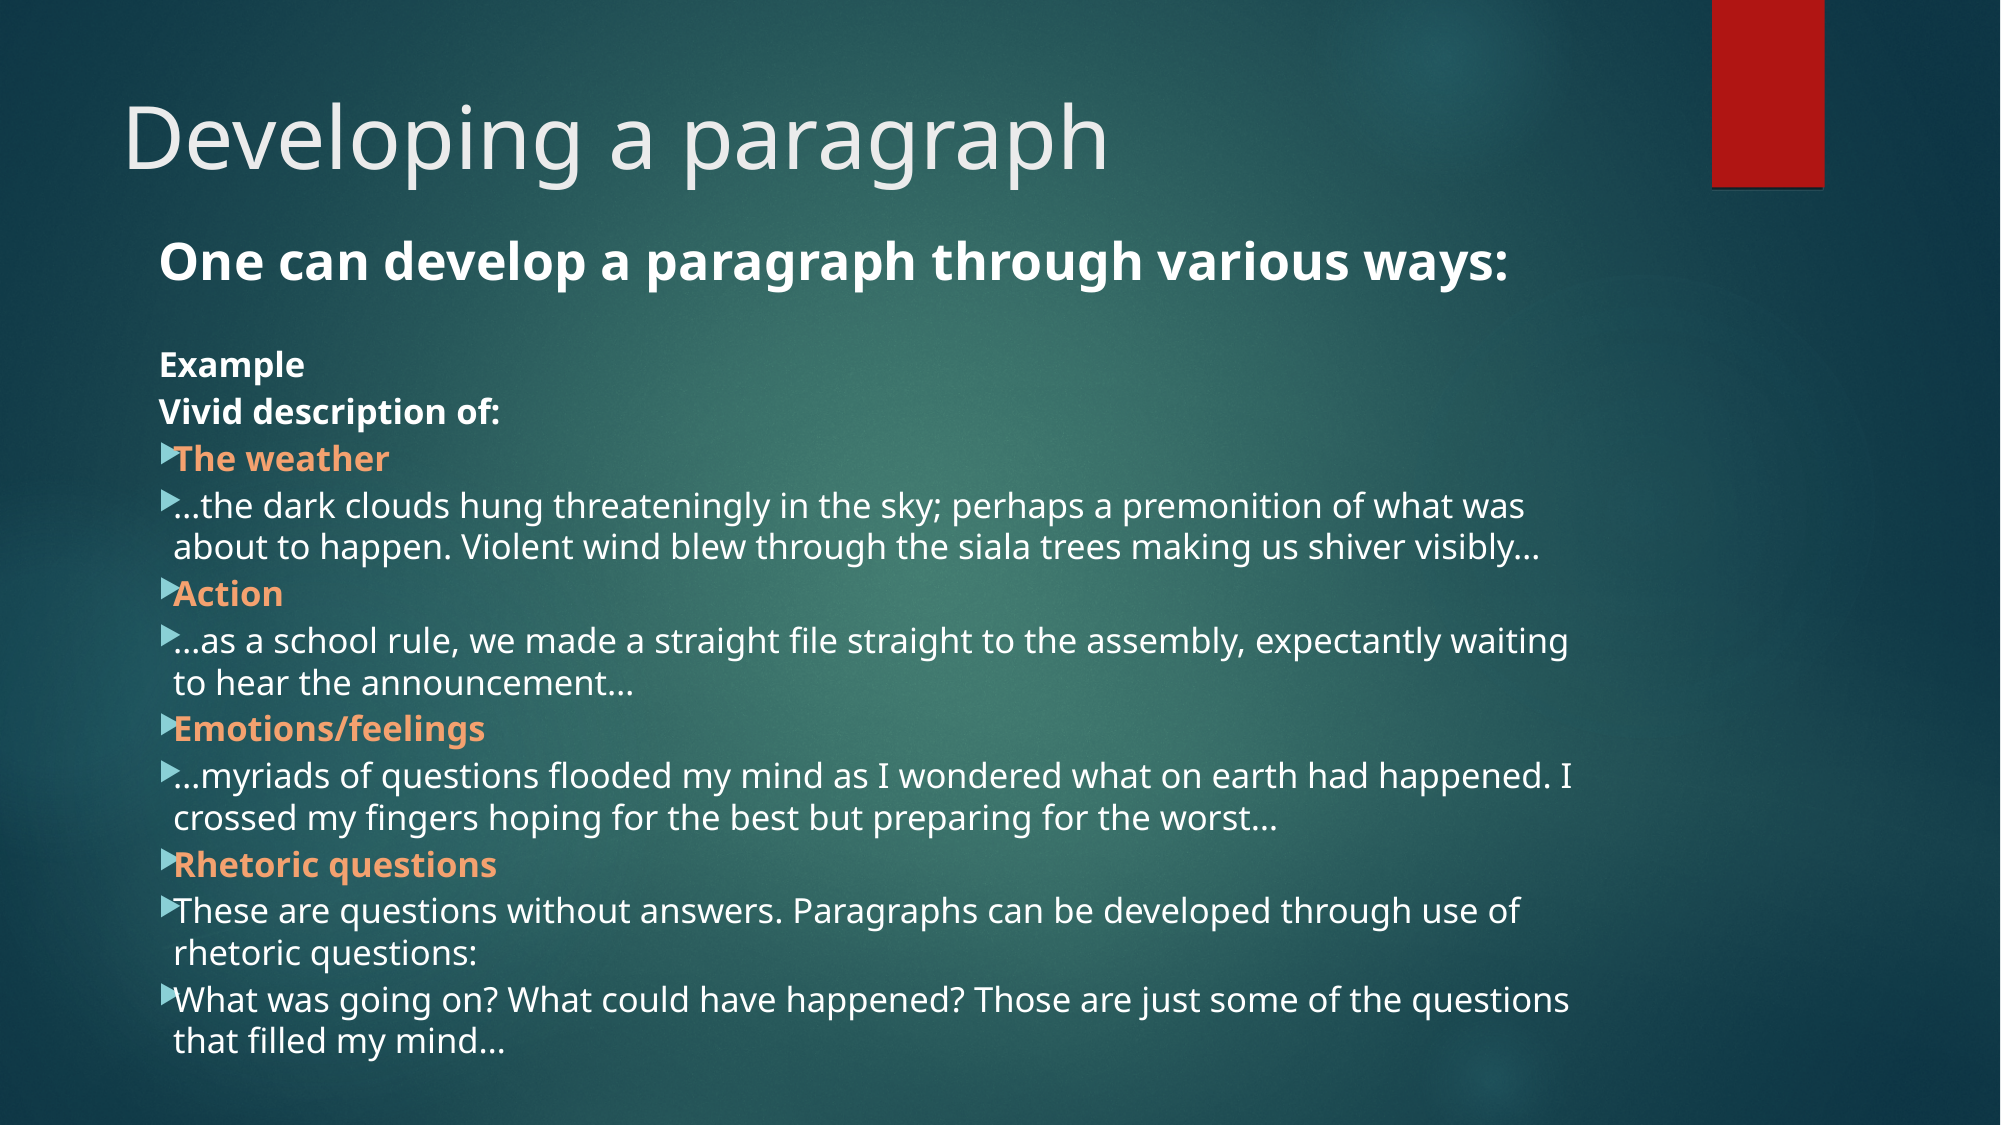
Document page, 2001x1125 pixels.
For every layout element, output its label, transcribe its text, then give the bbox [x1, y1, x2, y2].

title Developing a paragraph [106, 74, 1649, 304]
picture [0, 0, 2001, 1125]
list One can develop a paragraph through various ways: Example Vivid description of: The weather …the dark clouds hung threateningly in the sky; perhaps a premonition of what was about to happen. Violent wind blew through the siala trees making us shiver visibly… Action …as a school rule, we made a straight file straight to the assembly, expectantly waiting to hear the announcement… Emotions/feelings …myriads of questions flooded my mind as I wondered what on earth had happened. I crossed my fingers hoping for the best but preparing for the worst… Rhetoric questions These are questions without answers. Paragraphs can be developed through use of rhetoric questions: What was going on? What could have happened? Those are just some of the questions that filled my mind… [143, 220, 1612, 1071]
